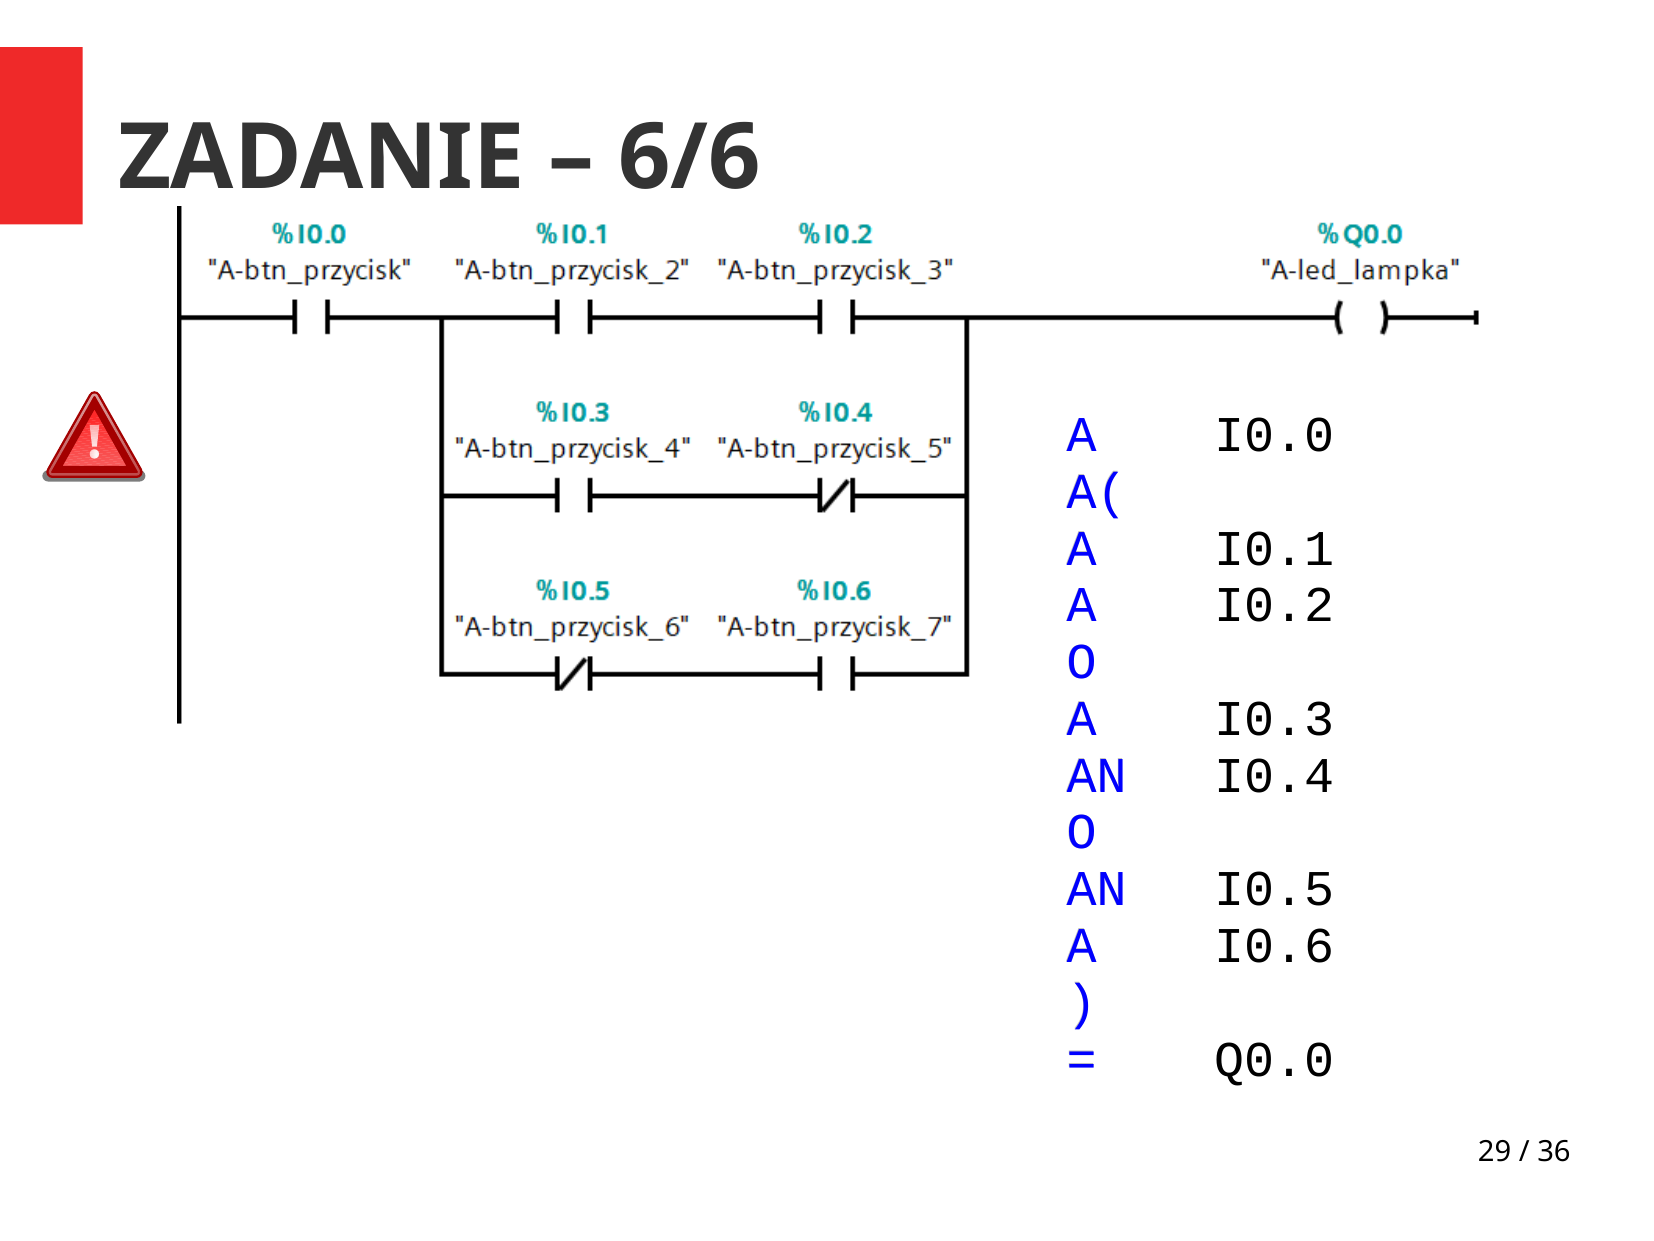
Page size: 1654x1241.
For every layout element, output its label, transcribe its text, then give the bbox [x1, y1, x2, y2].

title ZADANIE – 6/6 [118, 49, 1571, 257]
text_box A I0.0 A( A I0.1 A I0.2 O A I0.3 AN I0.4 O AN I0.5 A I0.6 ) = Q0.0 [1051, 402, 1430, 1099]
picture [177, 206, 1482, 727]
picture [35, 377, 154, 497]
